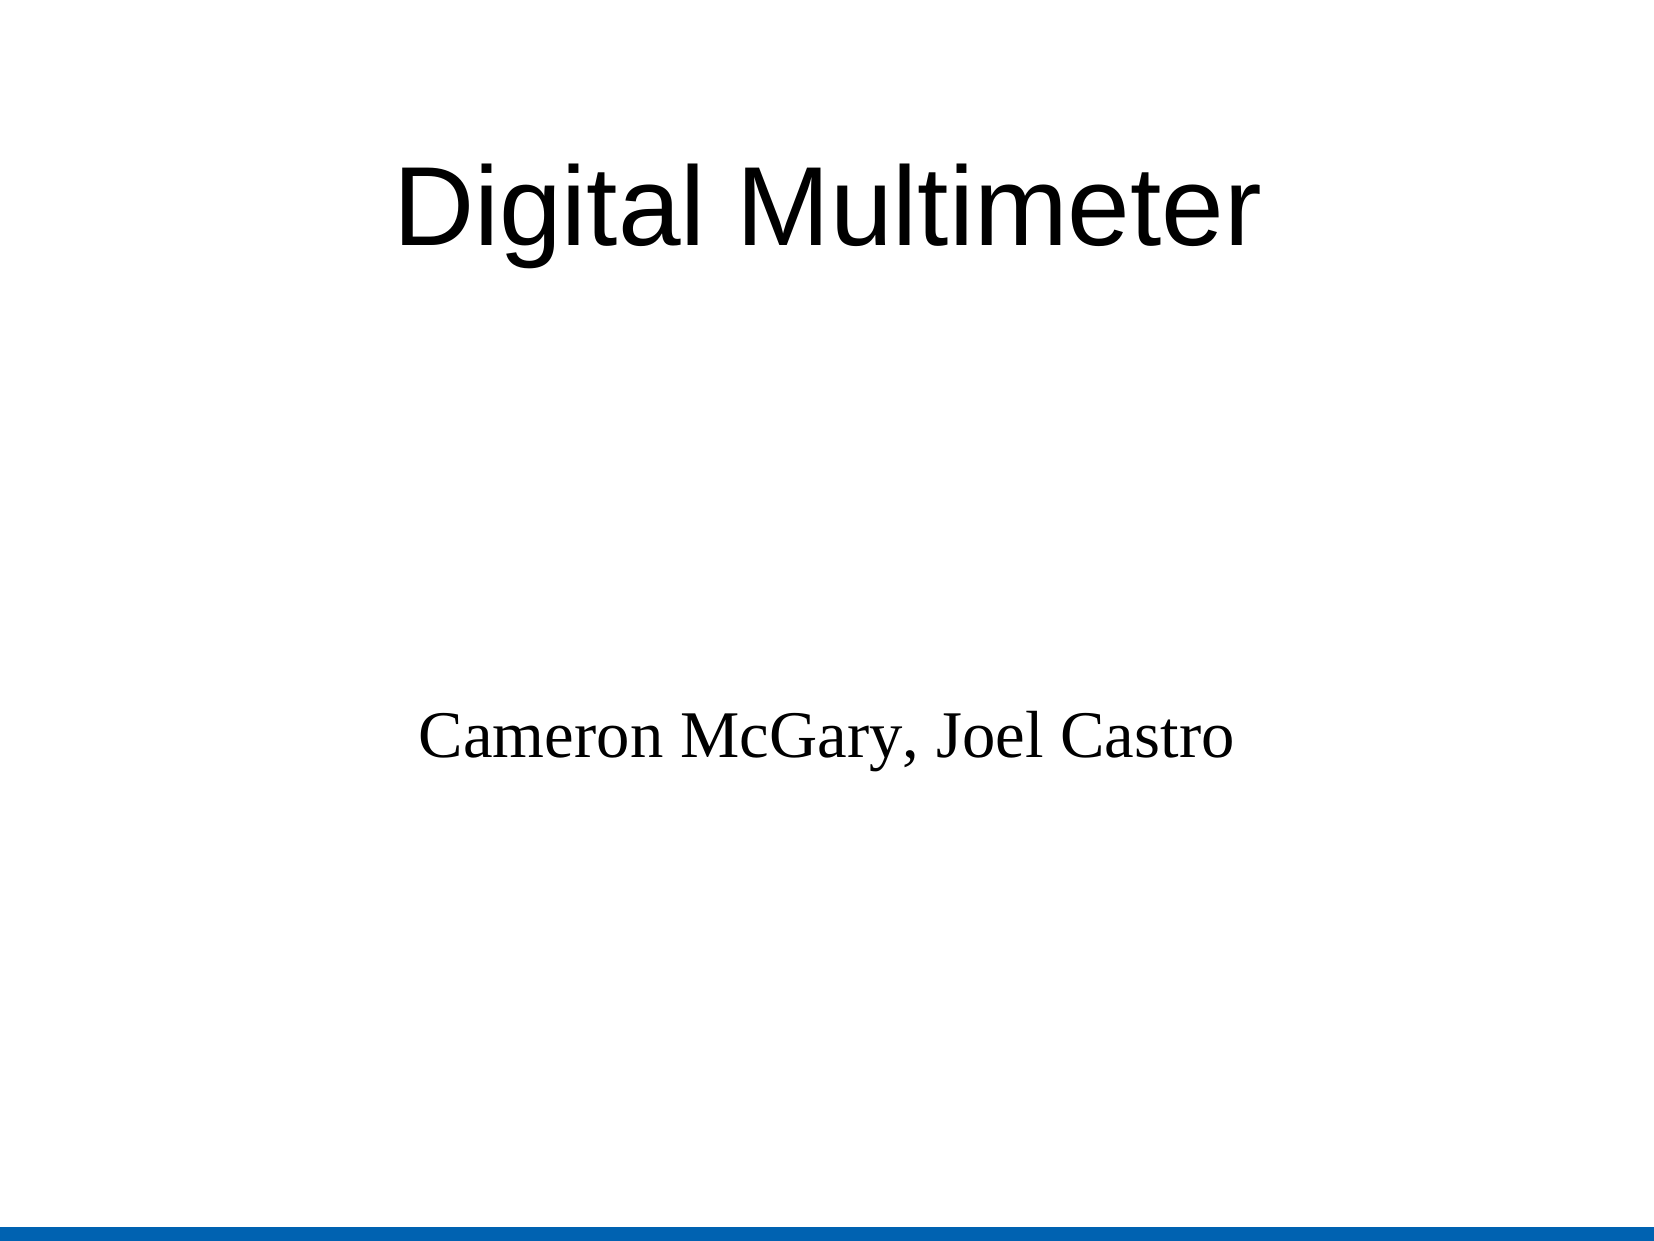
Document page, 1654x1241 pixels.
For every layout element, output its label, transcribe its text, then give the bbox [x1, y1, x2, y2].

title Digital Multimeter [121, 102, 1534, 310]
subtitle Cameron McGary, Joel Castro [121, 344, 1534, 1127]
